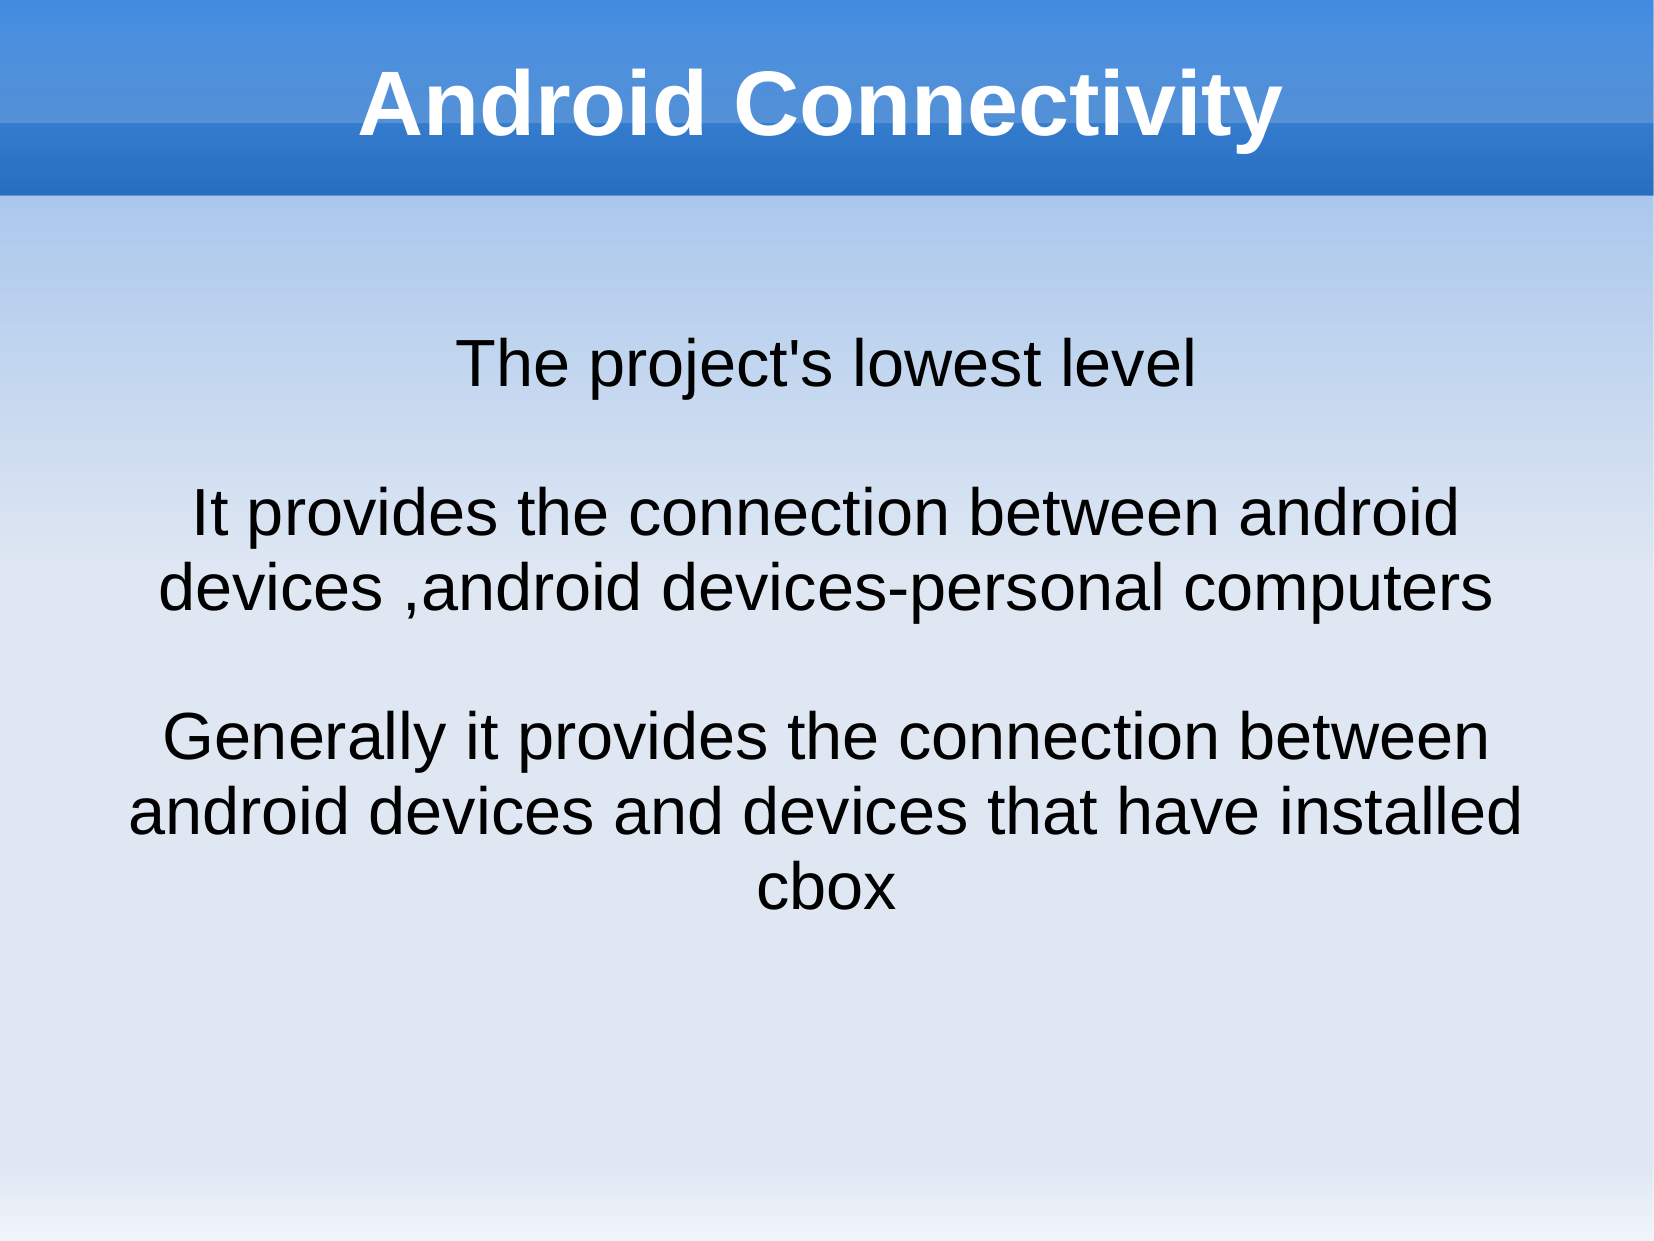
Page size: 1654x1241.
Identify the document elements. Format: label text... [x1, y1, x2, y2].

picture [0, 0, 1654, 1241]
subtitle The project's lowest level It provides the connection between android devices ,android devices-personal computers Generally it provides the connection between android devices and devices that have installed cbox [82, 290, 1571, 1109]
title Android Connectivity [76, 0, 1565, 208]
